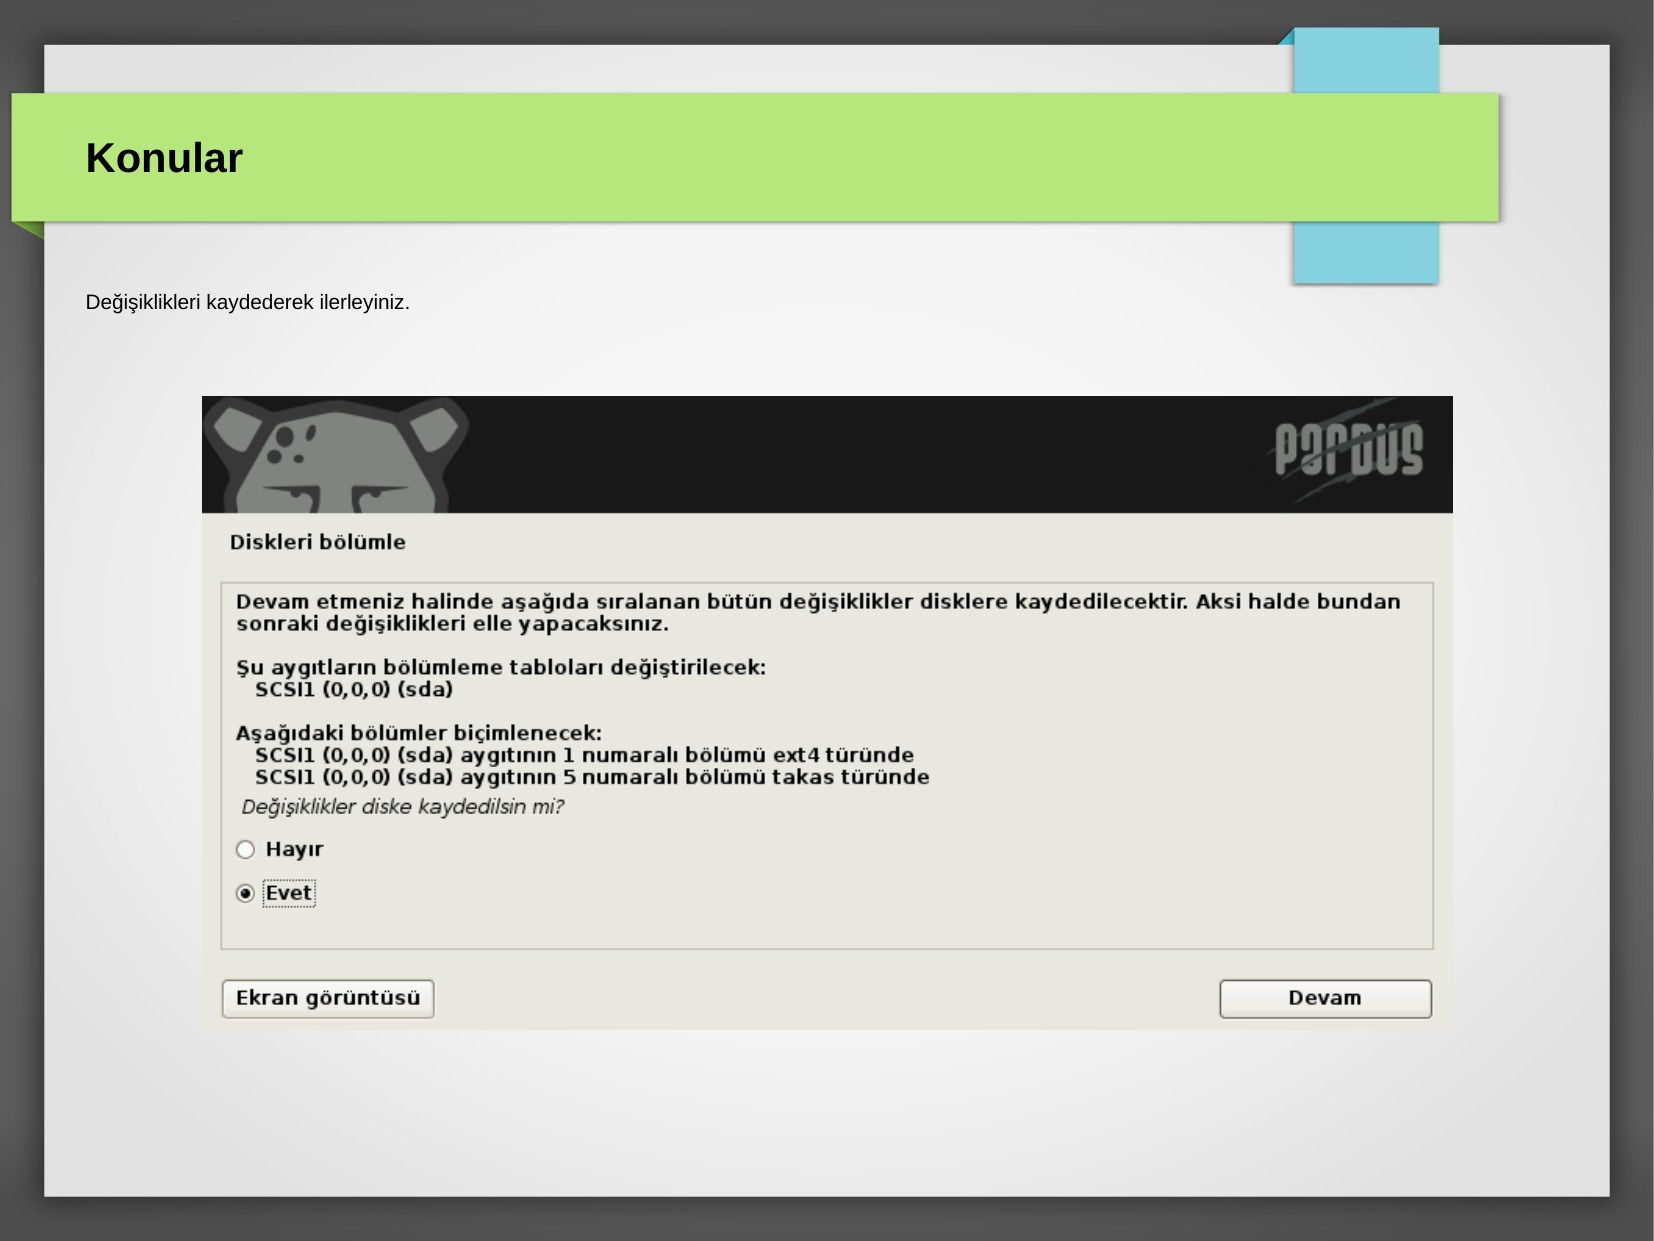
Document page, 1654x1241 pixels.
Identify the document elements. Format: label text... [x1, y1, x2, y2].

text_box Konular [70, 127, 259, 189]
picture [0, 0, 1654, 1241]
text_box Değişiklikleri kaydederek ilerleyiniz. [70, 283, 426, 322]
